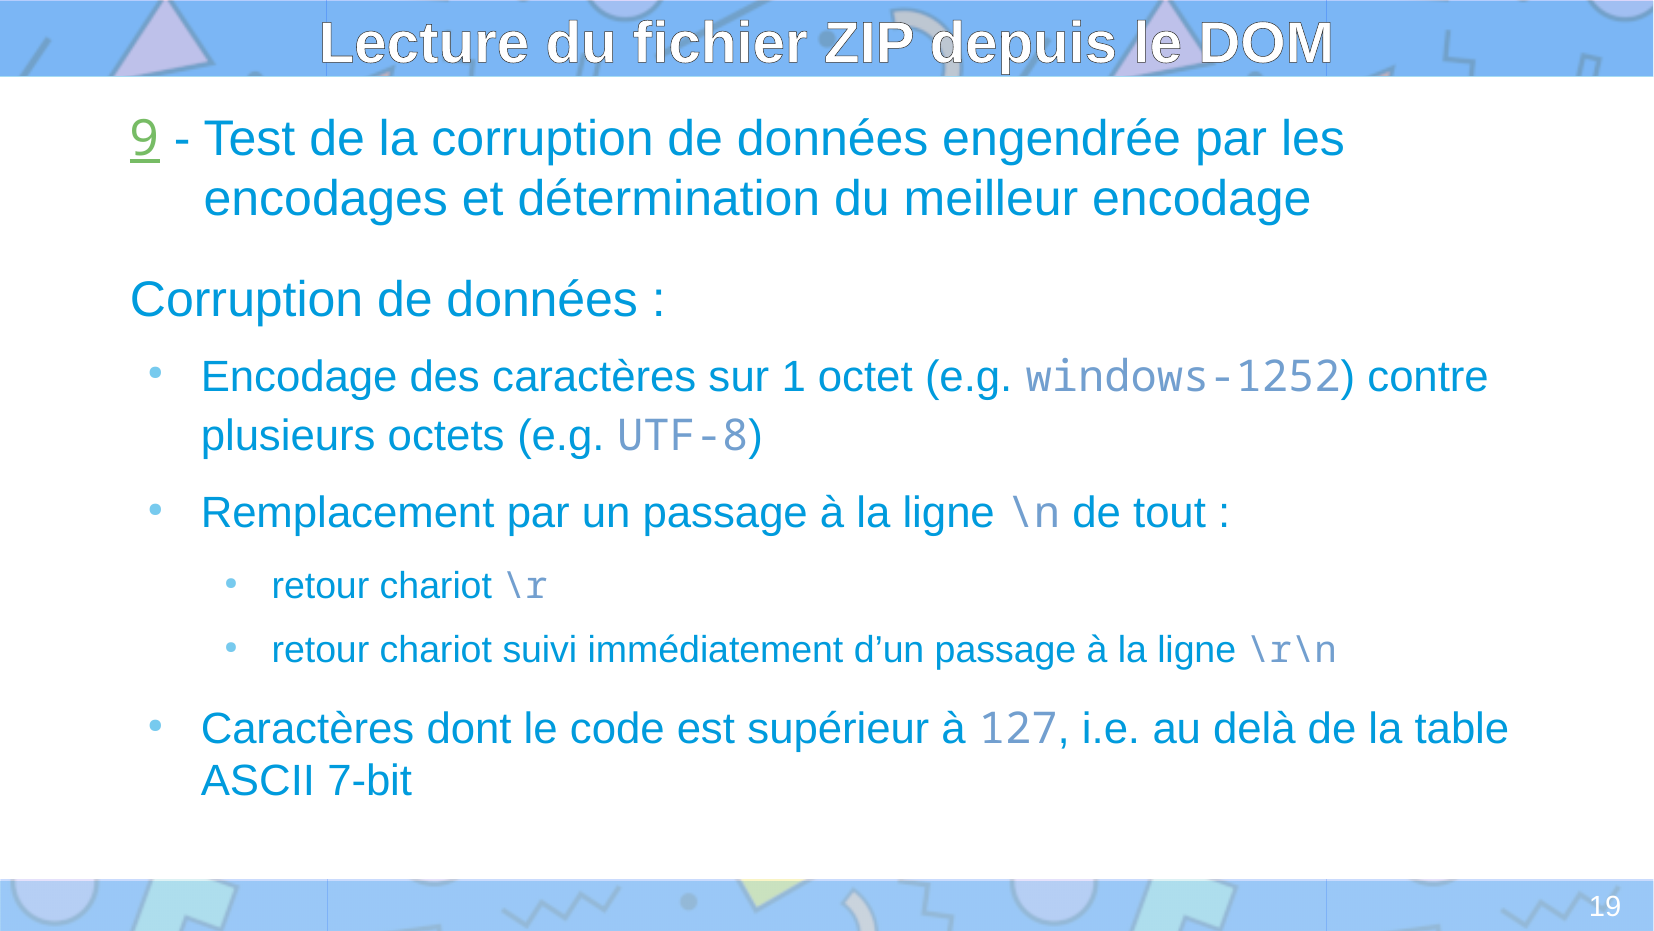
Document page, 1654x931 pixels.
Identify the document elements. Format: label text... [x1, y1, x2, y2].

title Lecture du fichier ZIP depuis le DOM [59, 3, 1595, 82]
picture [0, 879, 1654, 931]
list 9 - Test de la corruption de données engendrée par les encodages et détermination du meilleur encodage Corruption de données : Encodage des caractères sur 1 octet (e.g. windows-1252) contre plusieurs octets (e.g. UTF-8) Remplacement par un passage à la ligne \n de tout : retour chariot \r retour chariot suivi immédiatement d’un passage à la ligne \r\n Caractères dont le code est supérieur à 127, i.e. au delà de la table ASCII 7-bit [59, 101, 1595, 863]
picture [0, 0, 1654, 76]
